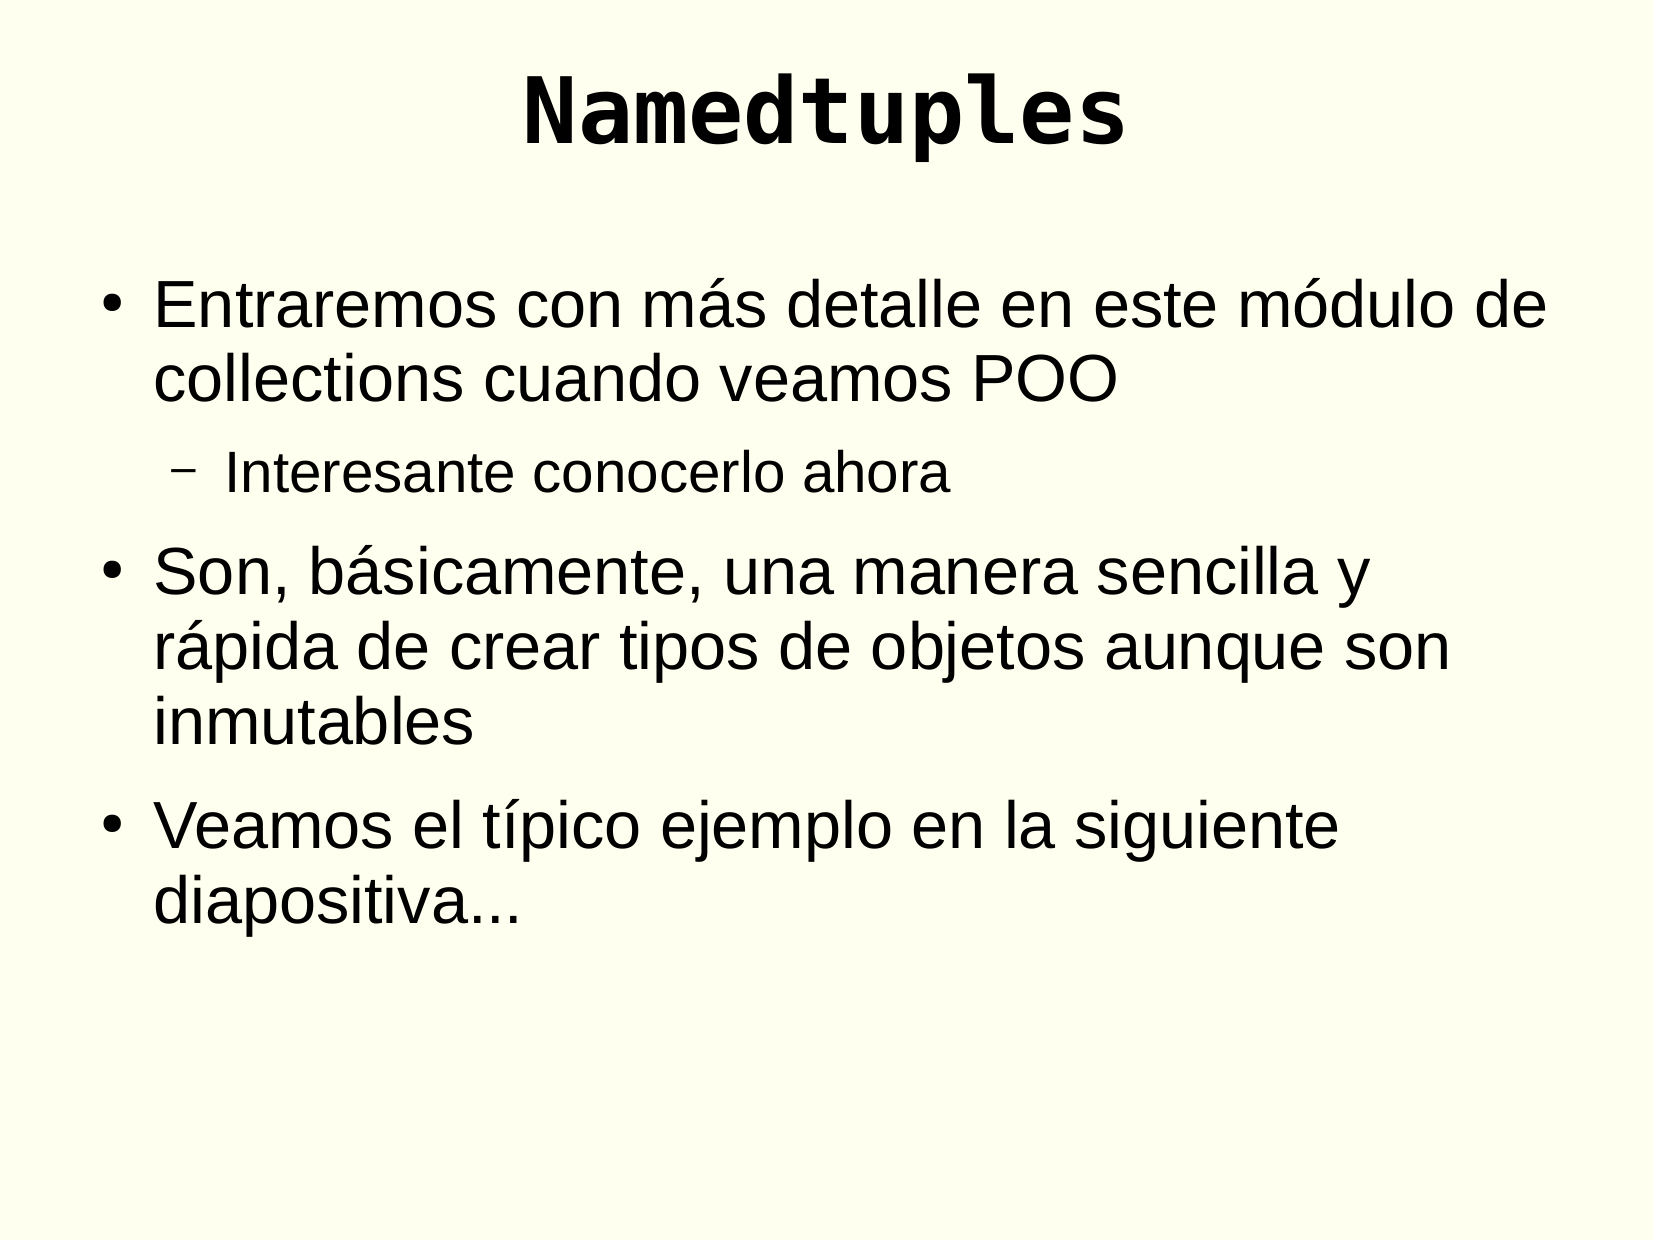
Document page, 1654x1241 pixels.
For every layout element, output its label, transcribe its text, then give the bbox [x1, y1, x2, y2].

list Entraremos con más detalle en este módulo de collections cuando veamos POO Interesante conocerlo ahora Son, básicamente, una manera sencilla y rápida de crear tipos de objetos aunque son inmutables Veamos el típico ejemplo en la siguiente diapositiva... [82, 266, 1571, 1106]
title Namedtuples [82, 8, 1571, 216]
